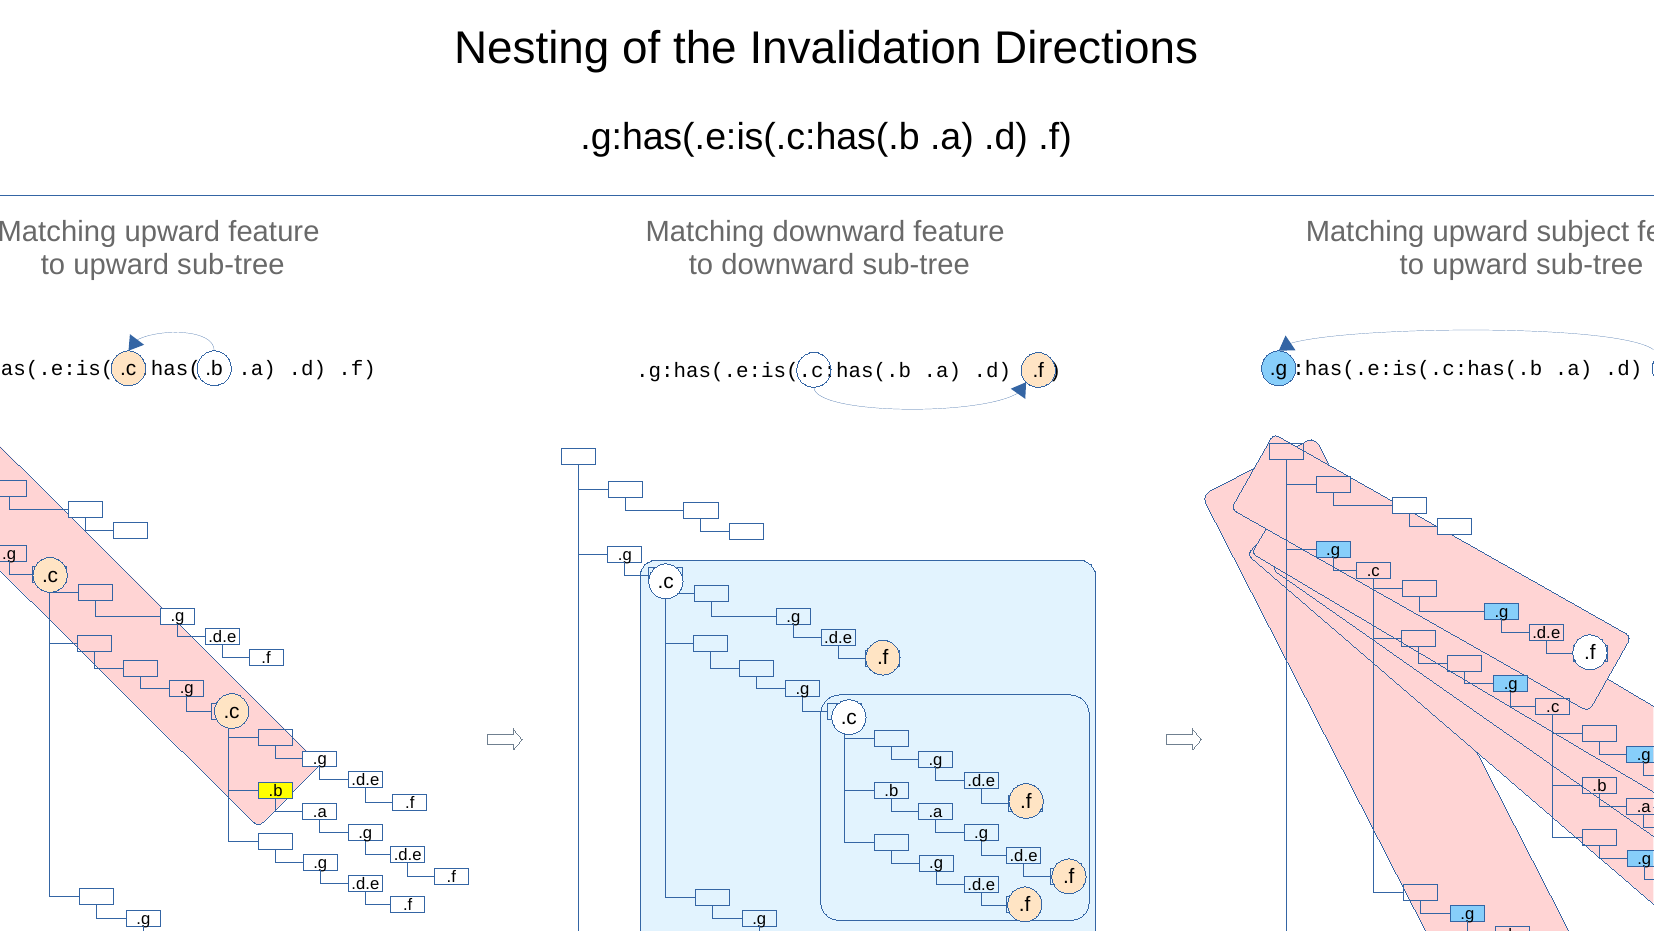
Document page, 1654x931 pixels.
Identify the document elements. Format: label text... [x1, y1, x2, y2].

text_box .c [827, 703, 837, 720]
text_box .f [434, 868, 469, 885]
text_box .c [1535, 698, 1570, 715]
text_box .c [214, 693, 249, 729]
text_box .c [677, 567, 683, 575]
text_box .g [742, 910, 777, 927]
text_box .f [392, 794, 427, 811]
text_box .f [1007, 886, 1042, 922]
text_box .d.e [205, 628, 240, 645]
text_box .f [390, 896, 425, 913]
text_box .g [1261, 350, 1296, 386]
text_box [1644, 815, 1654, 827]
text_box .g [126, 910, 161, 927]
text_box Matching downward feature to downward sub-tree [605, 224, 1054, 272]
text_box .b [874, 782, 909, 799]
text_box .d.e [821, 629, 856, 646]
text_box .d.e [1495, 926, 1530, 931]
text_box .f [1051, 858, 1087, 894]
text_box .a [1626, 798, 1654, 815]
text_box .c [1356, 562, 1391, 579]
text_box .d.e [390, 846, 425, 863]
text_box .c [211, 703, 216, 720]
text_box .g [0, 545, 27, 562]
text_box [1644, 763, 1654, 775]
text_box .d.e [348, 875, 383, 892]
text_box .g [348, 824, 383, 841]
text_box [0, 195, 1654, 931]
text_box .g:has(.e:is(.c:has(.b .a) .d) .f) [1252, 346, 1588, 394]
text_box .b [1582, 777, 1617, 794]
text_box .g [1450, 905, 1485, 922]
text_box .b [197, 350, 232, 386]
text_box .c [648, 563, 684, 599]
text_box .f [1572, 634, 1608, 670]
text_box .d.e [964, 876, 999, 893]
text_box .g [918, 751, 953, 768]
text_box .g [302, 751, 337, 767]
text_box .f [865, 640, 901, 676]
text_box .g [1626, 746, 1654, 763]
text_box .c [648, 567, 654, 575]
text_box .g [160, 608, 195, 625]
text_box .d.e [1529, 624, 1564, 641]
text_box .g [964, 824, 999, 841]
text_box .g [1316, 541, 1351, 558]
text_box .c [32, 557, 68, 593]
text_box .f [1008, 783, 1044, 819]
text_box [140, 333, 212, 346]
text_box Nesting of the Invalidation Directions .g:has(.e:is(.c:has(.b .a) .d) .f) [0, 15, 1654, 166]
text_box .g [1627, 850, 1654, 867]
text_box .g [776, 608, 811, 625]
text_box .c [111, 350, 146, 386]
text_box .d.e [964, 772, 999, 789]
text_box .d.e [1006, 847, 1041, 864]
text_box .g:has(.e:is(.c:has(.b .a) .d) .f) [0, 346, 271, 394]
text_box .g [1484, 603, 1519, 620]
text_box .c [831, 699, 867, 735]
text_box .g [785, 680, 820, 697]
text_box .d.e [348, 771, 383, 788]
text_box .g [919, 855, 954, 872]
text_box .a [302, 803, 337, 820]
text_box .f [1021, 352, 1056, 388]
text_box .b [258, 782, 293, 799]
text_box .g [169, 680, 204, 697]
text_box .g:has(.e:is(.c:has(.b .a) .d) .f) [621, 348, 957, 395]
text_box .g [1493, 675, 1528, 692]
text_box .a [918, 803, 953, 820]
text_box Matching upward subject feature to upward sub-tree [1297, 224, 1654, 272]
text_box Matching upward feature to upward sub-tree [0, 224, 350, 272]
text_box .g [303, 854, 338, 871]
text_box .f [249, 649, 284, 666]
text_box [1645, 867, 1654, 879]
text_box .g [607, 546, 642, 563]
